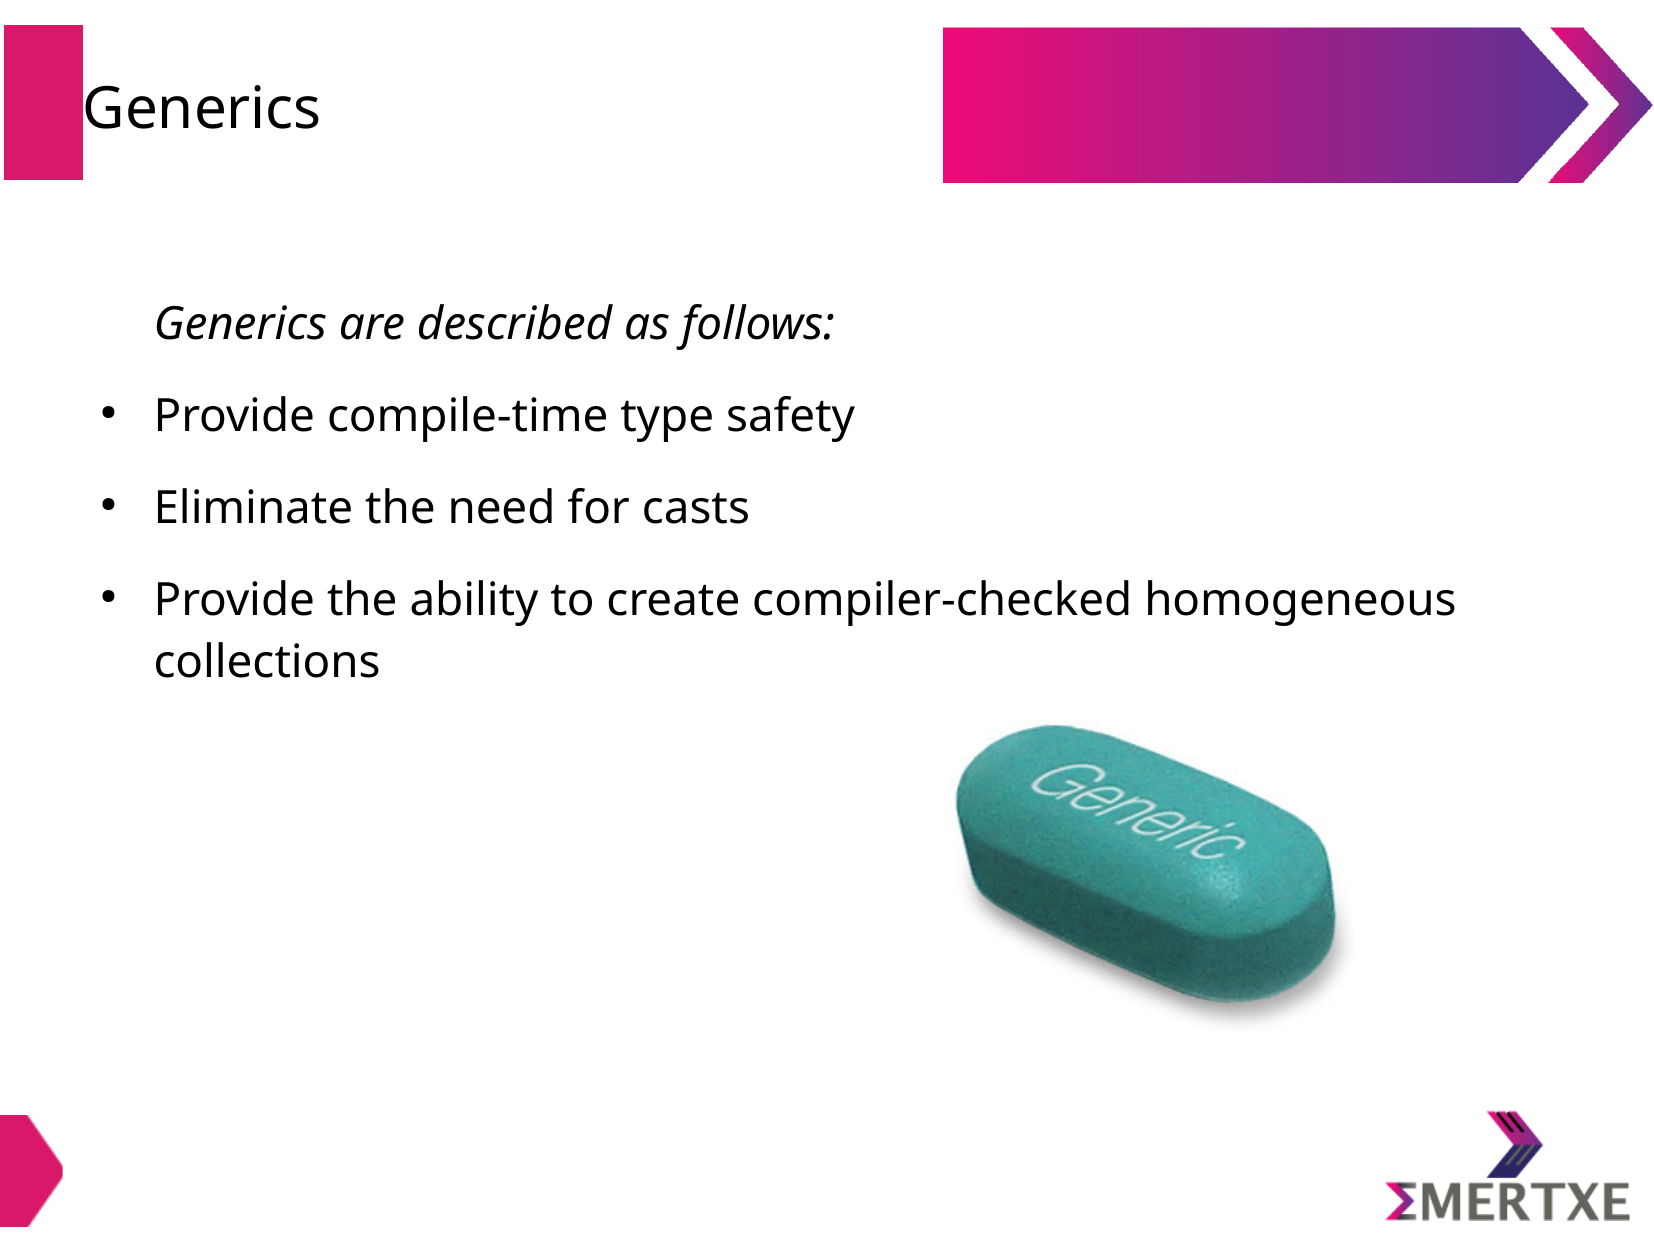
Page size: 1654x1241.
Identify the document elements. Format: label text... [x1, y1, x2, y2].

title Generics [82, 2, 1571, 210]
picture [1571, 27, 1653, 183]
list Generics are described as follows: Provide compile-time type safety Eliminate the need for casts Provide the ability to create compiler-checked homogeneous collections [82, 290, 1571, 1010]
picture [900, 644, 1354, 1036]
picture [1385, 1107, 1631, 1221]
